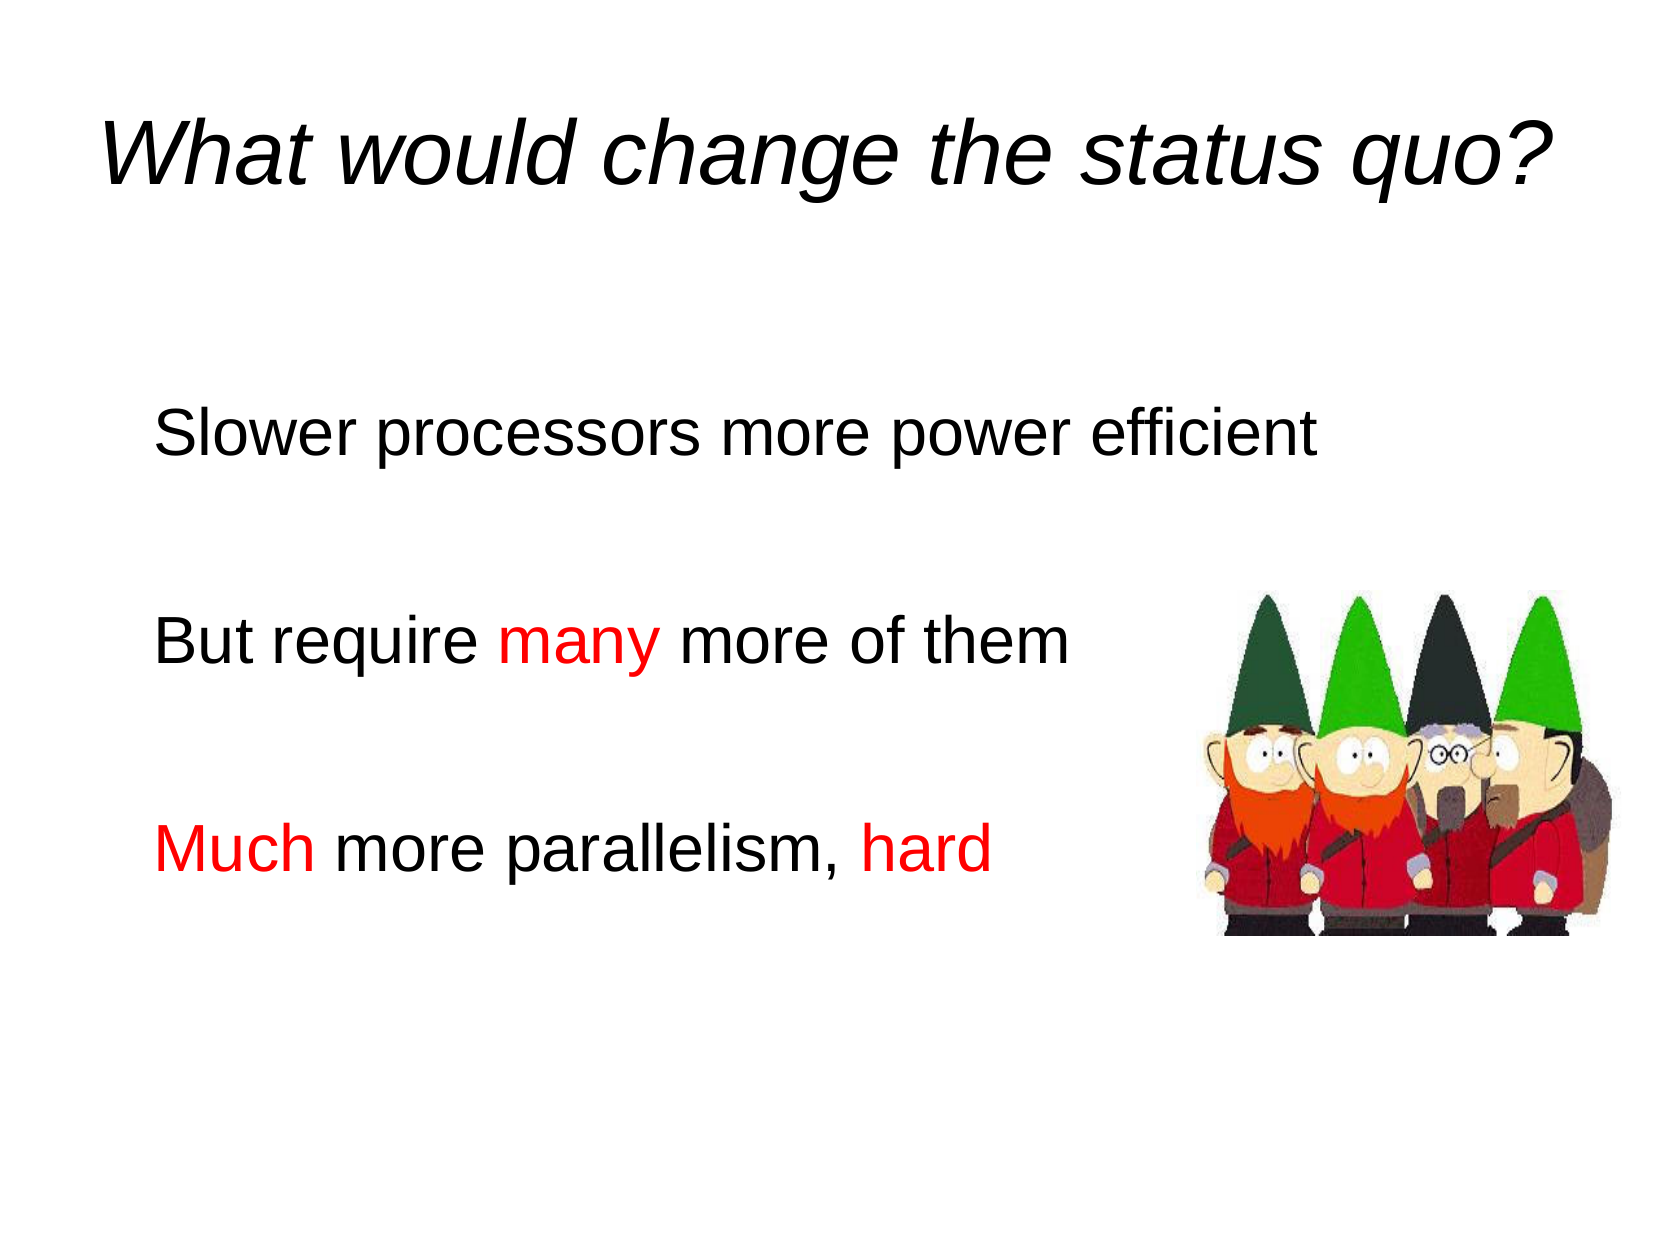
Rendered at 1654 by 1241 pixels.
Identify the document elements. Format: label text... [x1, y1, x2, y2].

picture [1196, 590, 1625, 936]
list Slower processors more power efficient But require many more of them Much more parallelism, hard [82, 290, 1571, 1109]
title What would change the status quo? [82, 49, 1571, 257]
